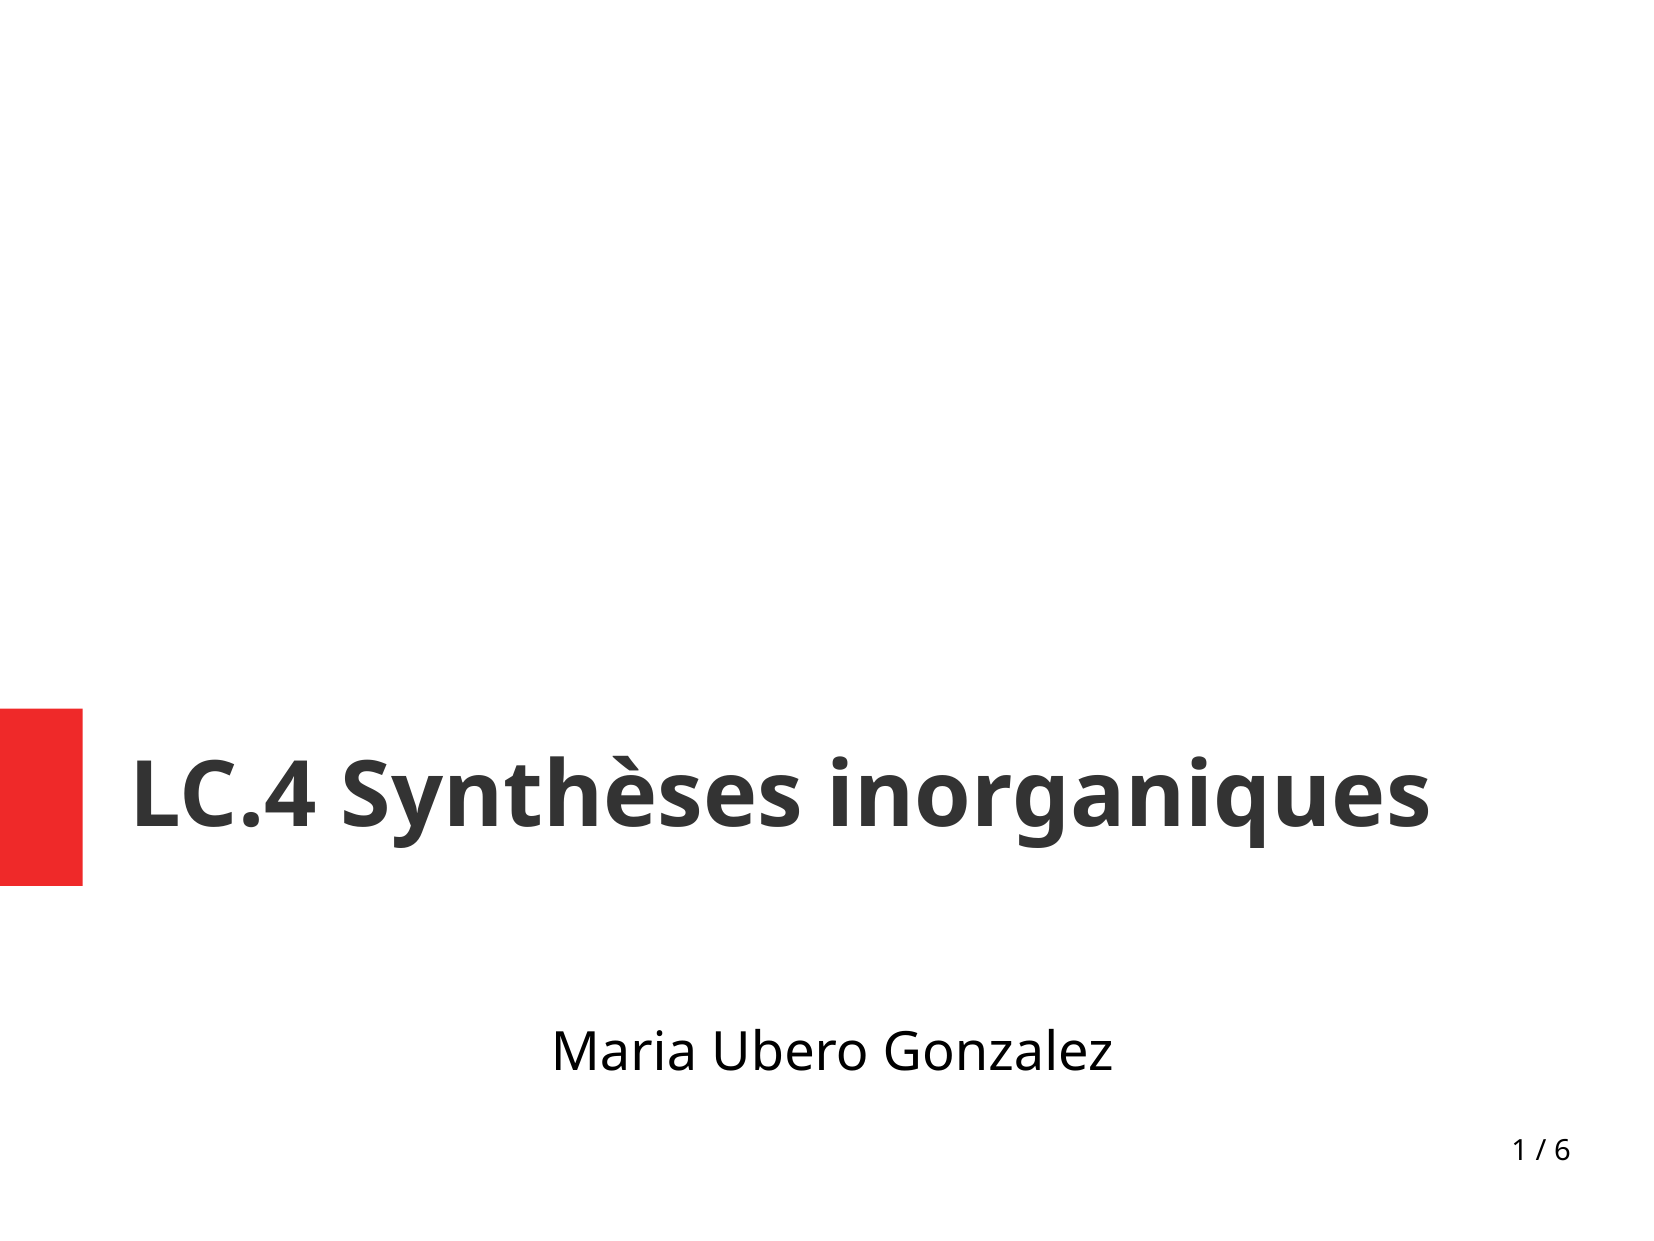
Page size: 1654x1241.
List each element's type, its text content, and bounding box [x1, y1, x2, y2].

subtitle Maria Ubero Gonzalez [129, 968, 1536, 1130]
title LC.4 Synthèses inorganiques [129, 655, 1536, 928]
